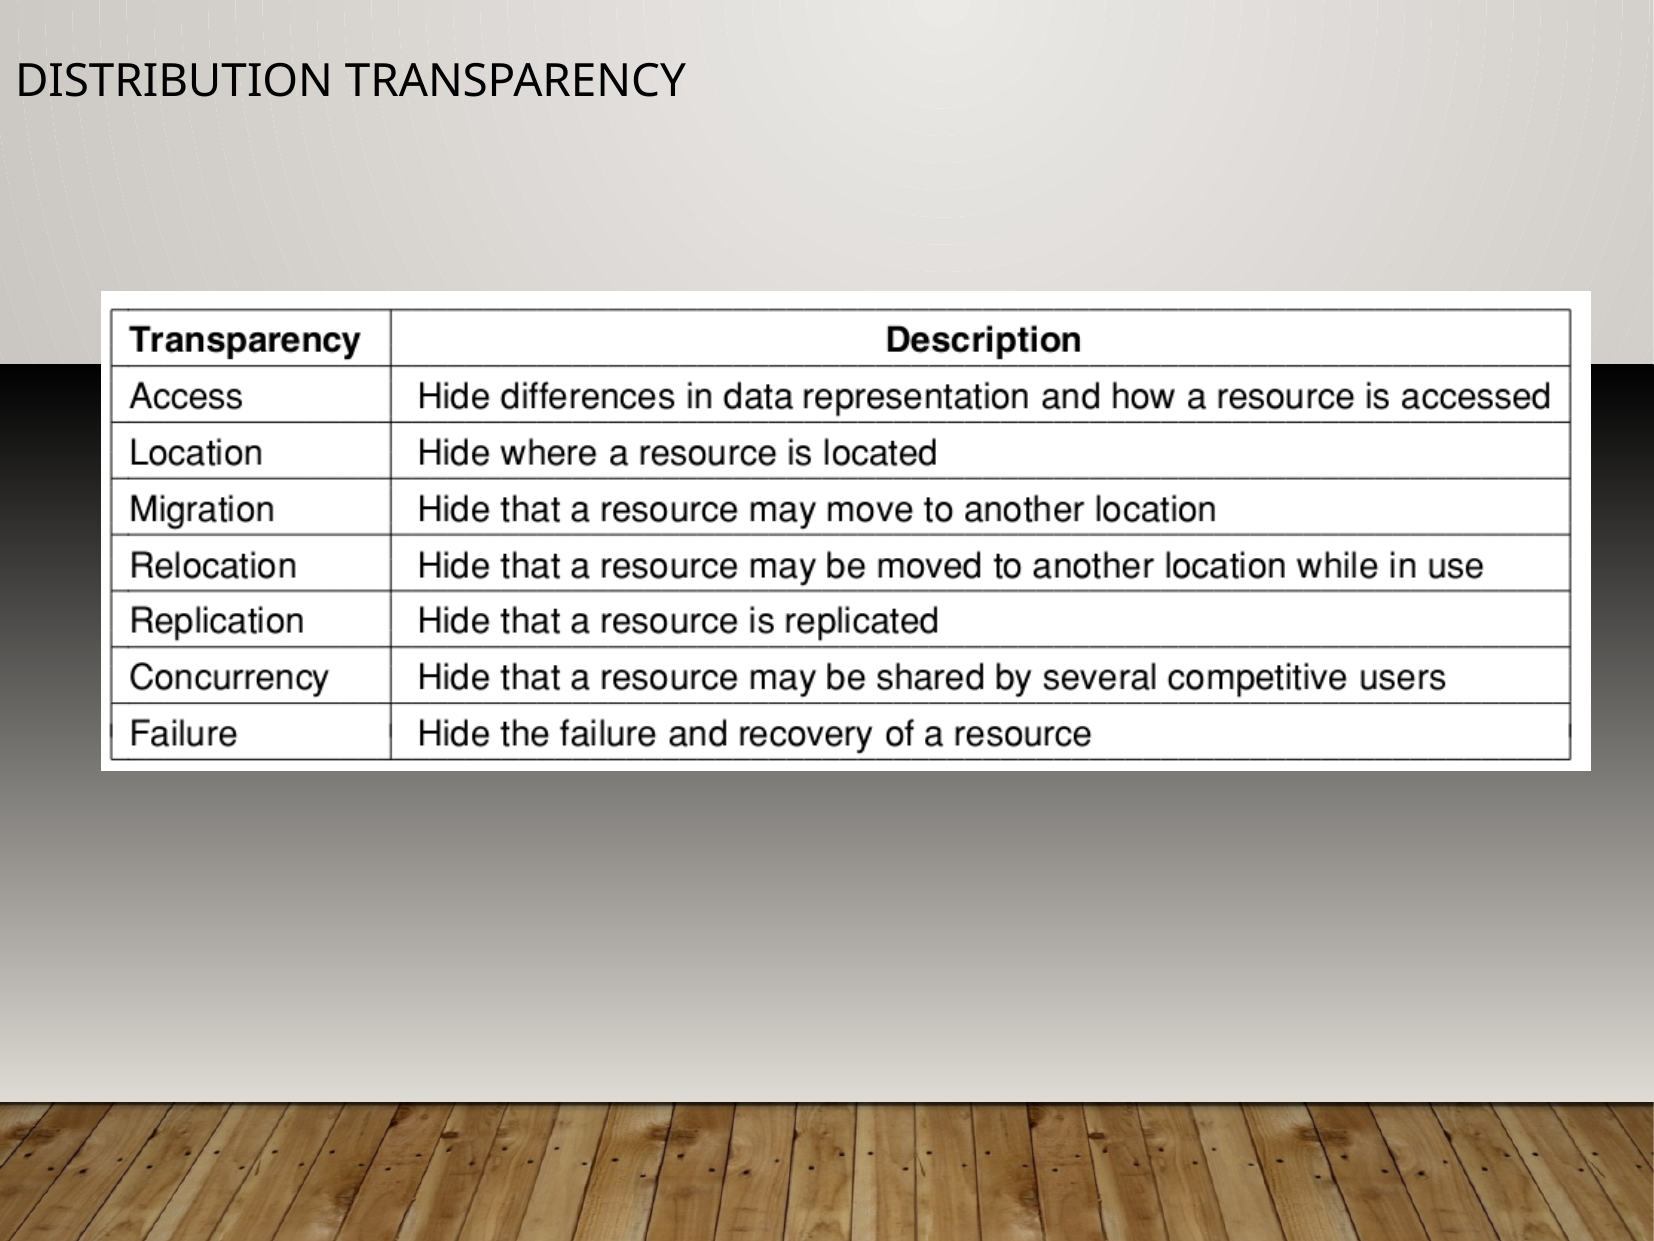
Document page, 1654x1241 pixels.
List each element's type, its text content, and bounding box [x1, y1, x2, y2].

title Distribution Transparency [0, 49, 1489, 257]
picture [101, 291, 1591, 771]
